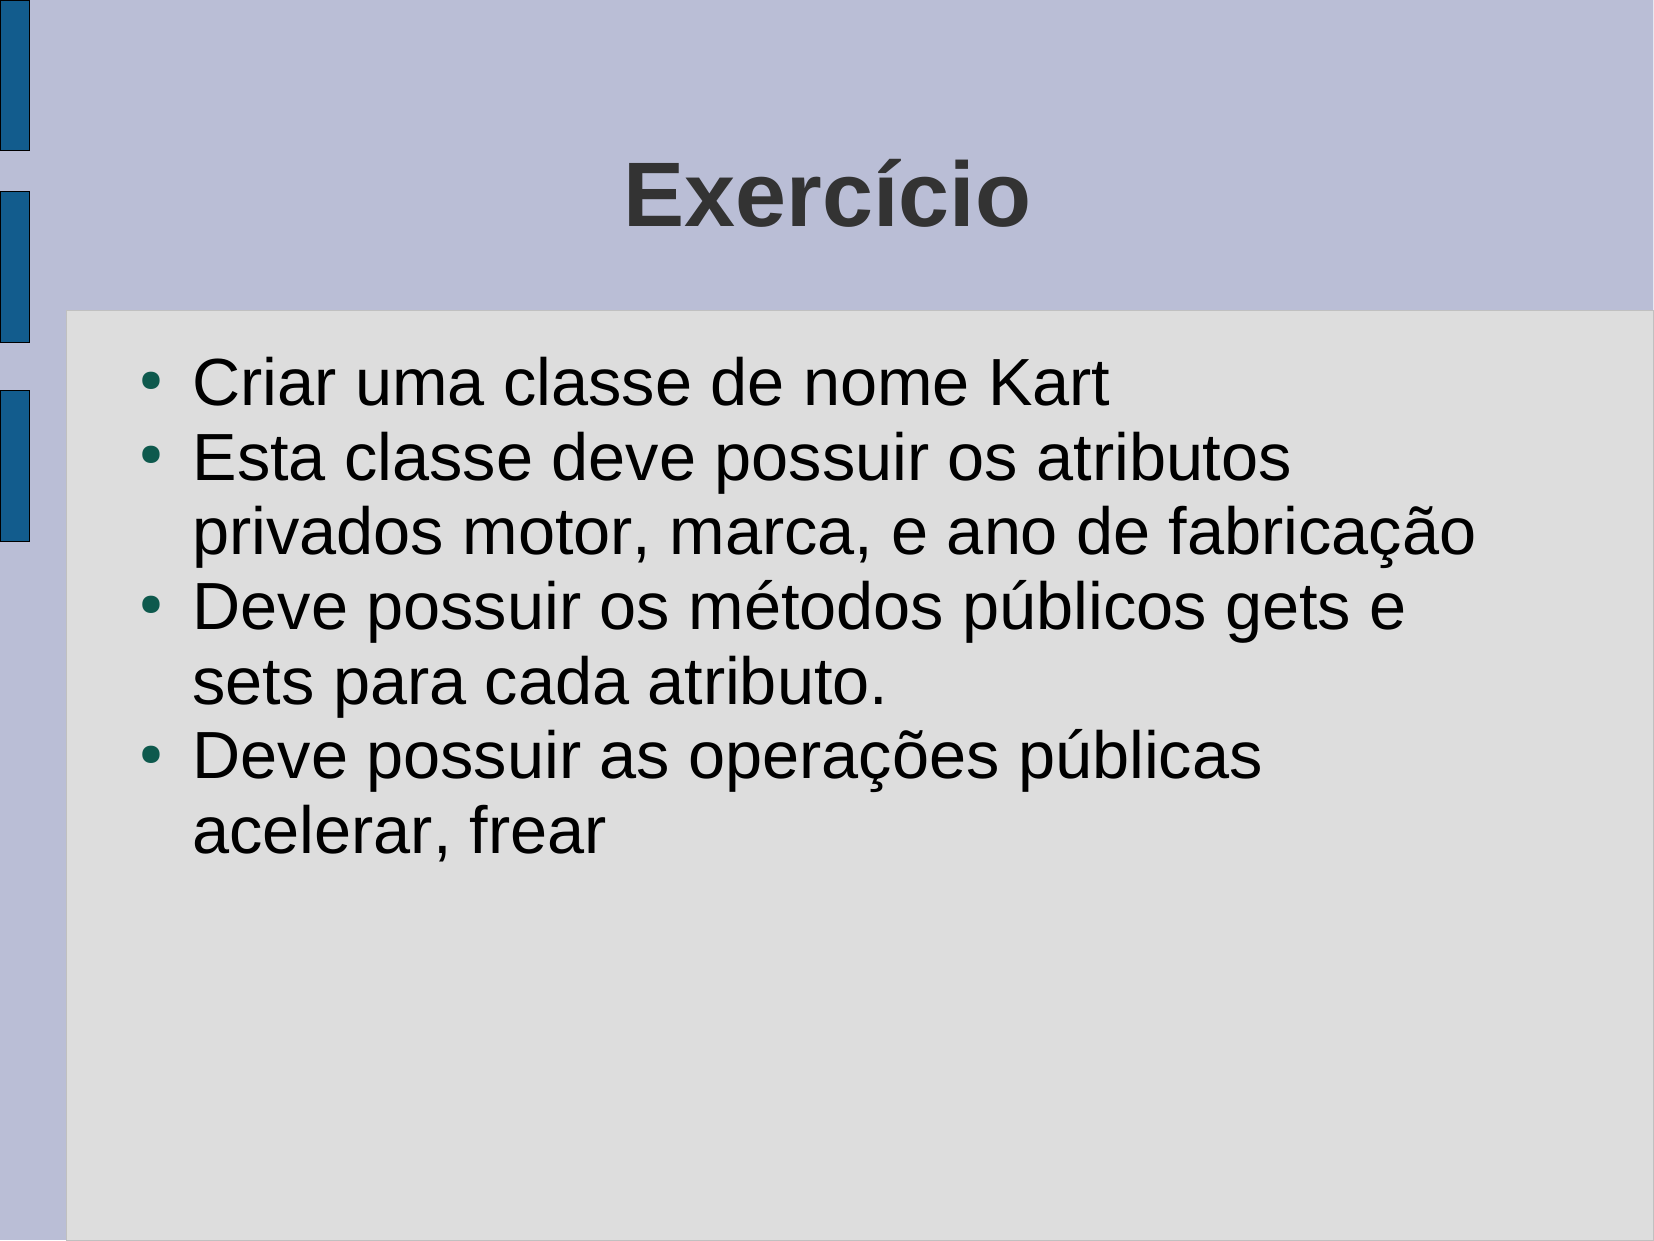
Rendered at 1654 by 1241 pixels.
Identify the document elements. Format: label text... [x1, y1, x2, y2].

list Criar uma classe de nome Kart Esta classe deve possuir os atributos privados motor, marca, e ano de fabricação Deve possuir os métodos públicos gets e sets para cada atributo. Deve possuir as operações públicas acelerar, frear [121, 344, 1534, 1149]
title Exercício [121, 98, 1534, 291]
